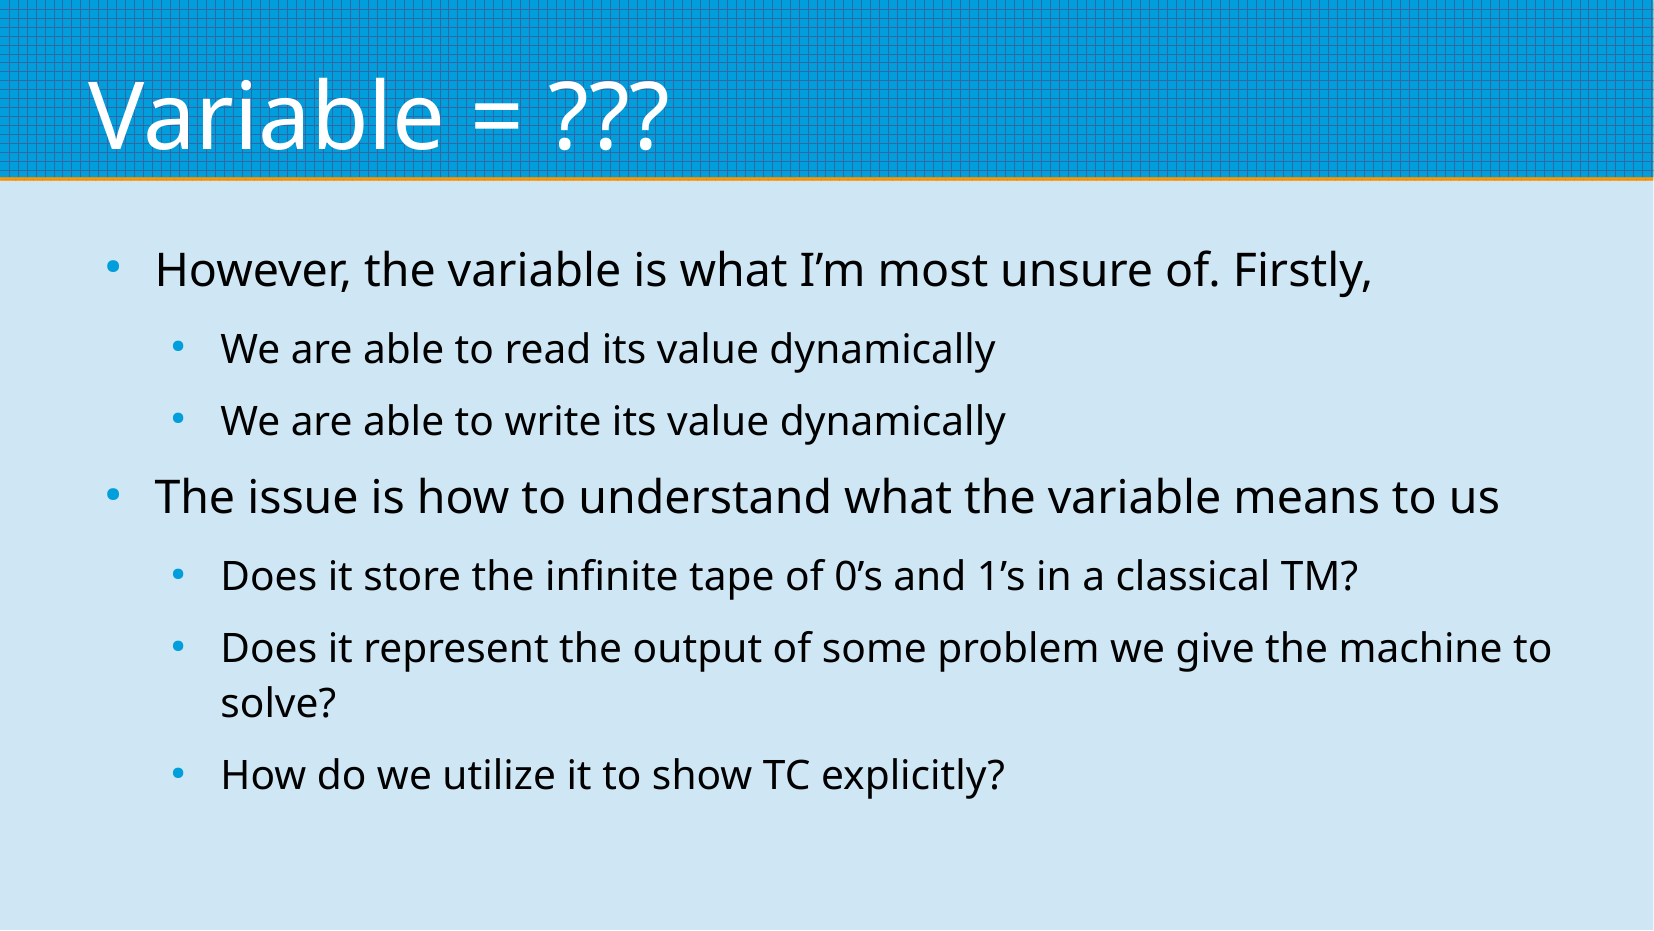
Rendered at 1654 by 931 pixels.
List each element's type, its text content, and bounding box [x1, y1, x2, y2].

title Variable = ??? [88, 14, 1565, 178]
list However, the variable is what I’m most unsure of. Firstly, We are able to read its value dynamically We are able to write its value dynamically The issue is how to understand what the variable means to us Does it store the infinite tape of 0’s and 1’s in a classical TM? Does it represent the output of some problem we give the machine to solve? How do we utilize it to show TC explicitly? [88, 236, 1565, 813]
